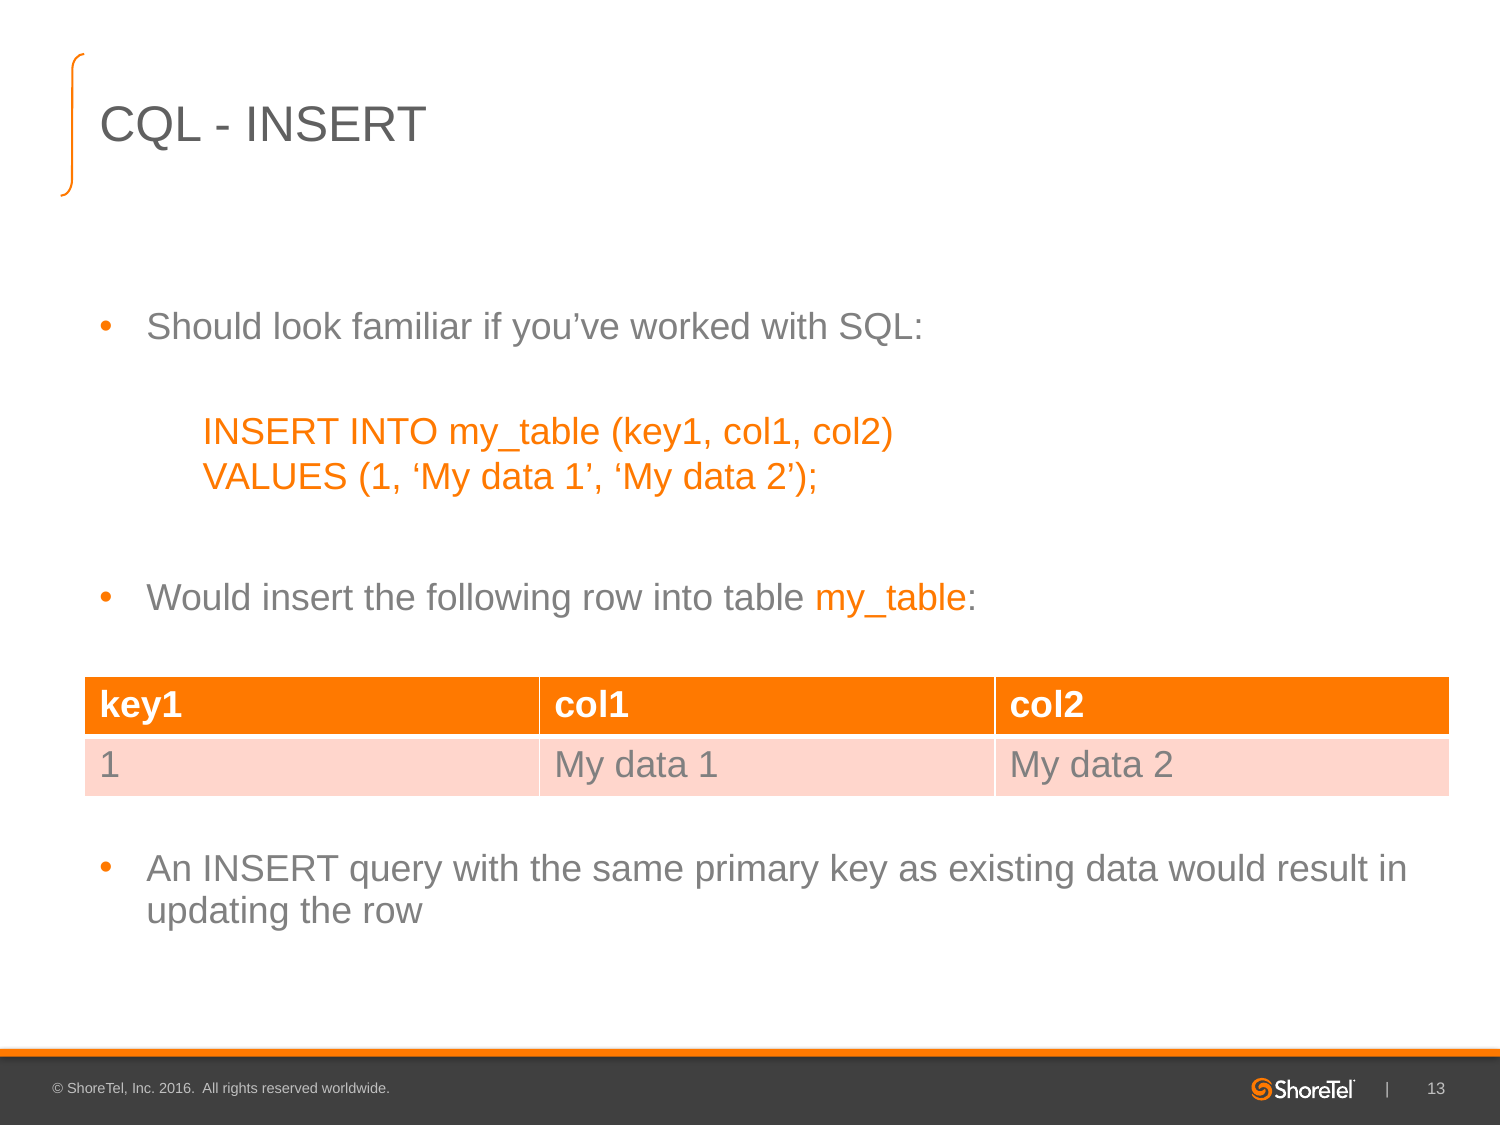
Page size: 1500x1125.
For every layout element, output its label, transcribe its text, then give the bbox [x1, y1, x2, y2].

table_header col2 [996, 677, 1449, 734]
list Should look familiar if you’ve worked with SQL: Would insert the following row into table my_table: An INSERT query with the same primary key as existing data would result in updating the row [84, 297, 1450, 675]
table_cell My data 1 [540, 739, 994, 796]
table_header key1 [85, 677, 539, 734]
table_cell 1 [85, 739, 539, 796]
list Should look familiar if you’ve worked with SQL: Would insert the following row into table my_table: An INSERT query with the same primary key as existing data would result in updating the row [84, 798, 1450, 946]
text_box INSERT INTO my_table (key1, col1, col2) VALUES (1, ‘My data 1’, ‘My data 2’); [187, 399, 967, 528]
table_header col1 [540, 677, 994, 734]
table_cell My data 2 [996, 739, 1449, 796]
title CQL - INSERT [84, 53, 1235, 196]
